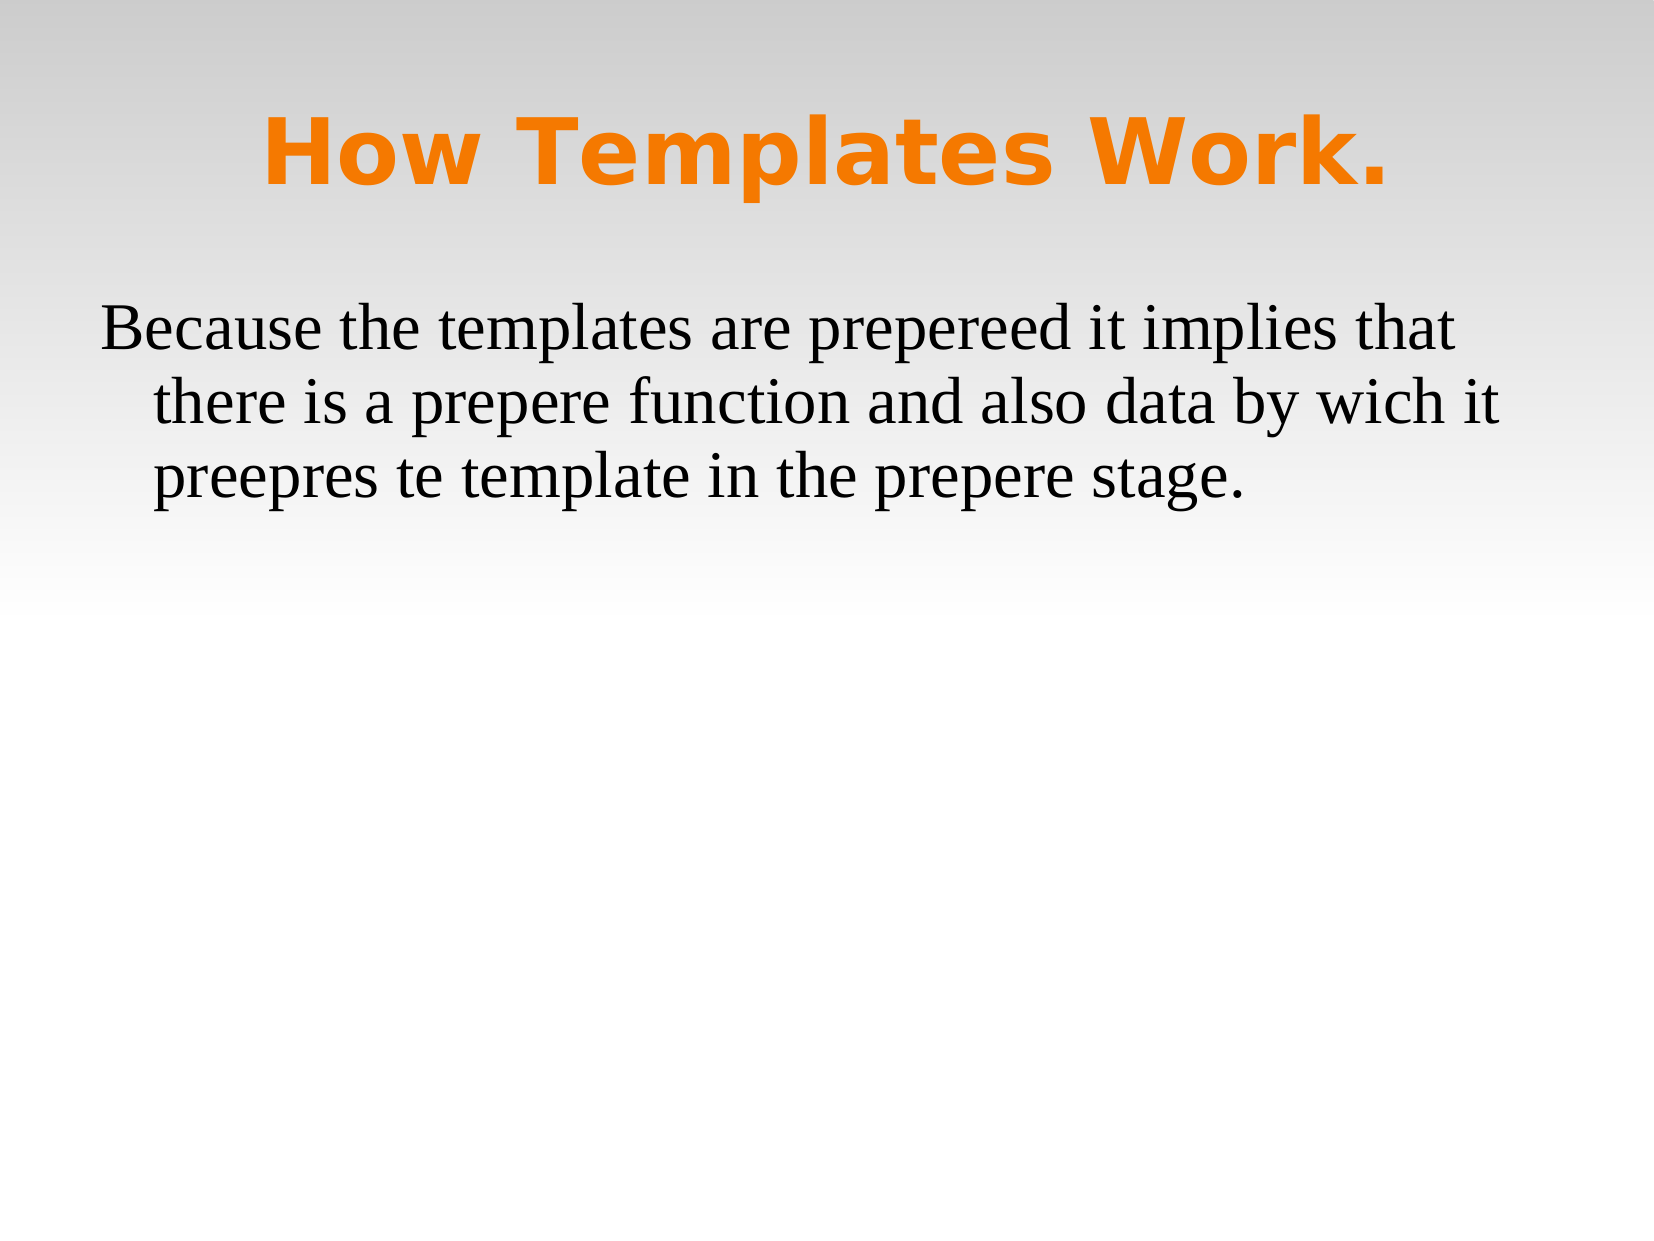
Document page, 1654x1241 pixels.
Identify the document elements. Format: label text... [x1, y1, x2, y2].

list Because the templates are prepereed it implies that there is a prepere function and also data by wich it preepres te template in the prepere stage. [82, 290, 1571, 1109]
title How Templates Work. [82, 49, 1571, 257]
